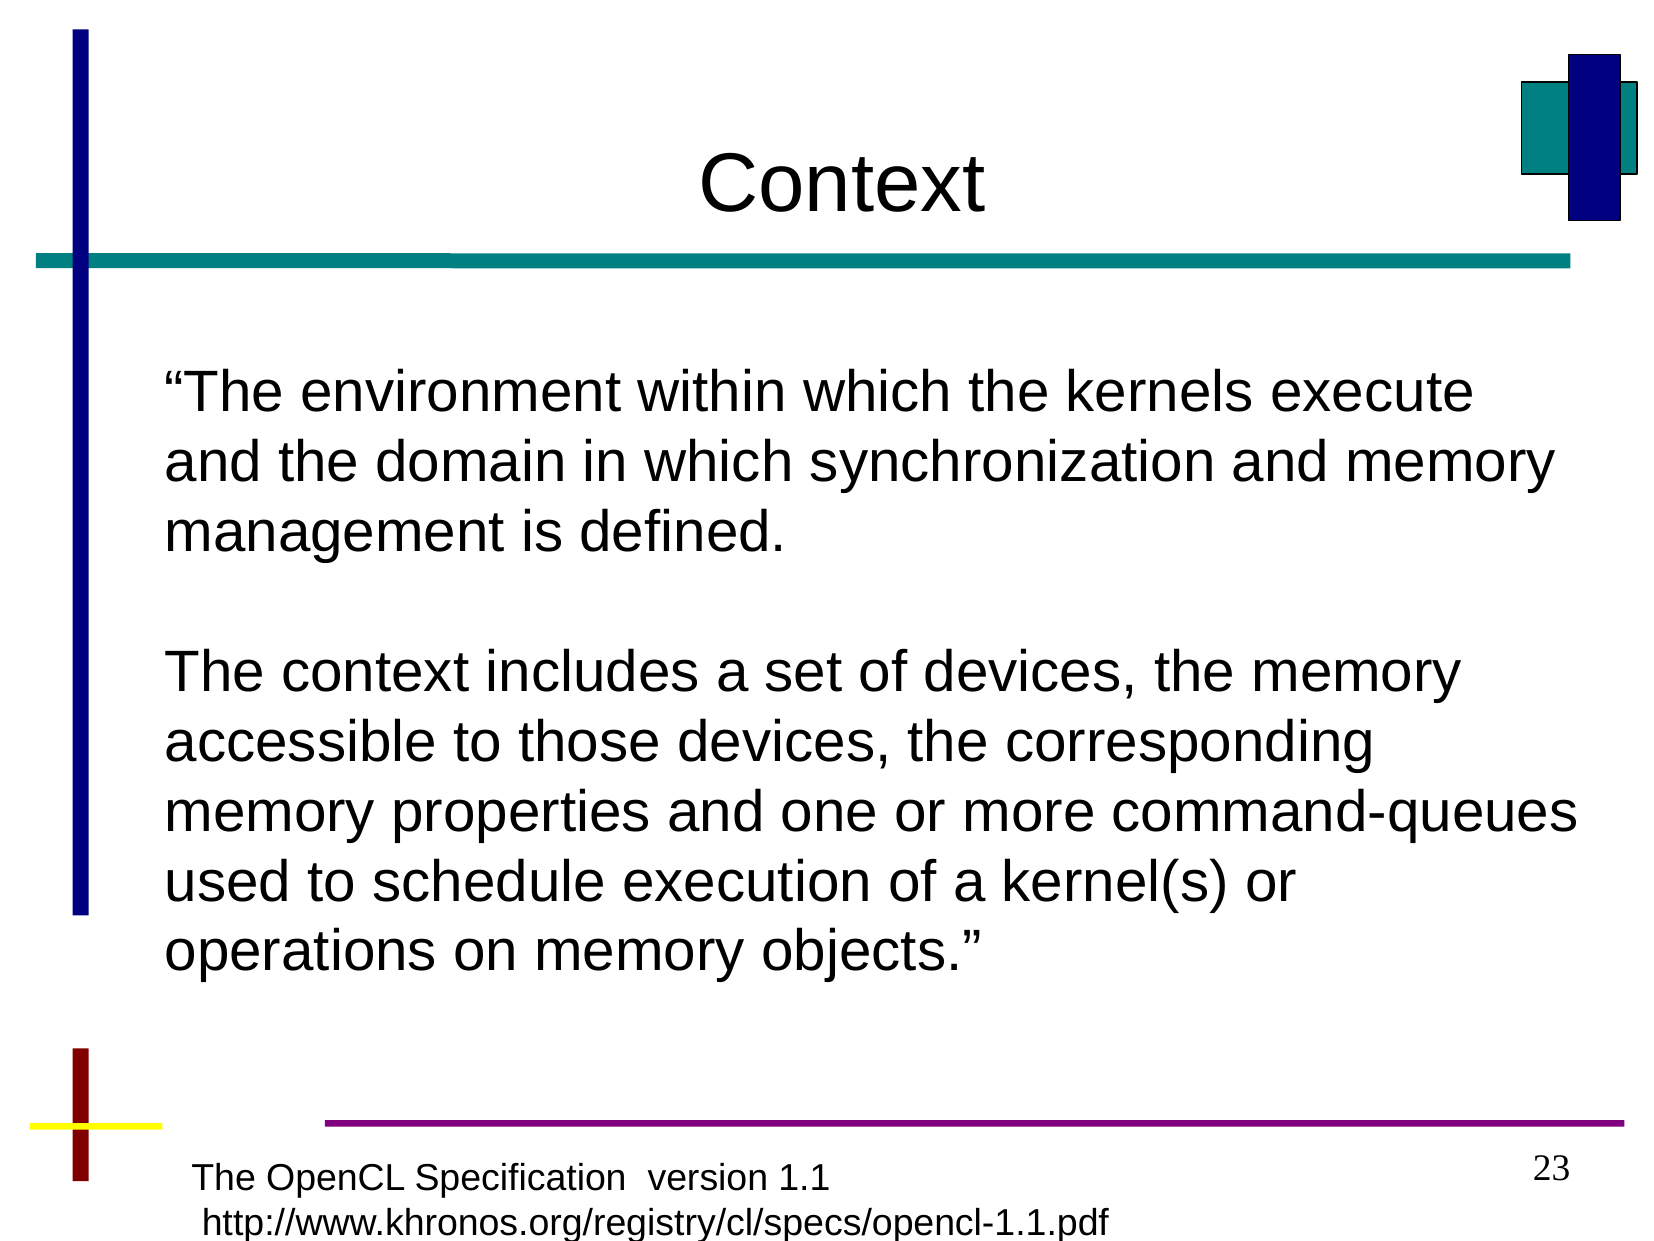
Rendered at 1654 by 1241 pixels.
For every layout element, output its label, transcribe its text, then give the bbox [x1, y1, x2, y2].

text_box Context [648, 120, 1001, 236]
text_box “The environment within which the kernels execute and the domain in which synchronization and memory management is defined. The context includes a set of devices, the memory accessible to those devices, the corresponding memory properties and one or more command-queues used to schedule execution of a kernel(s) or operations on memory objects.” [114, 345, 1602, 991]
text_box The OpenCL Specification version 1.1 http://www.khronos.org/registry/cl/specs/opencl-1.1.pdf [141, 1145, 1654, 1241]
